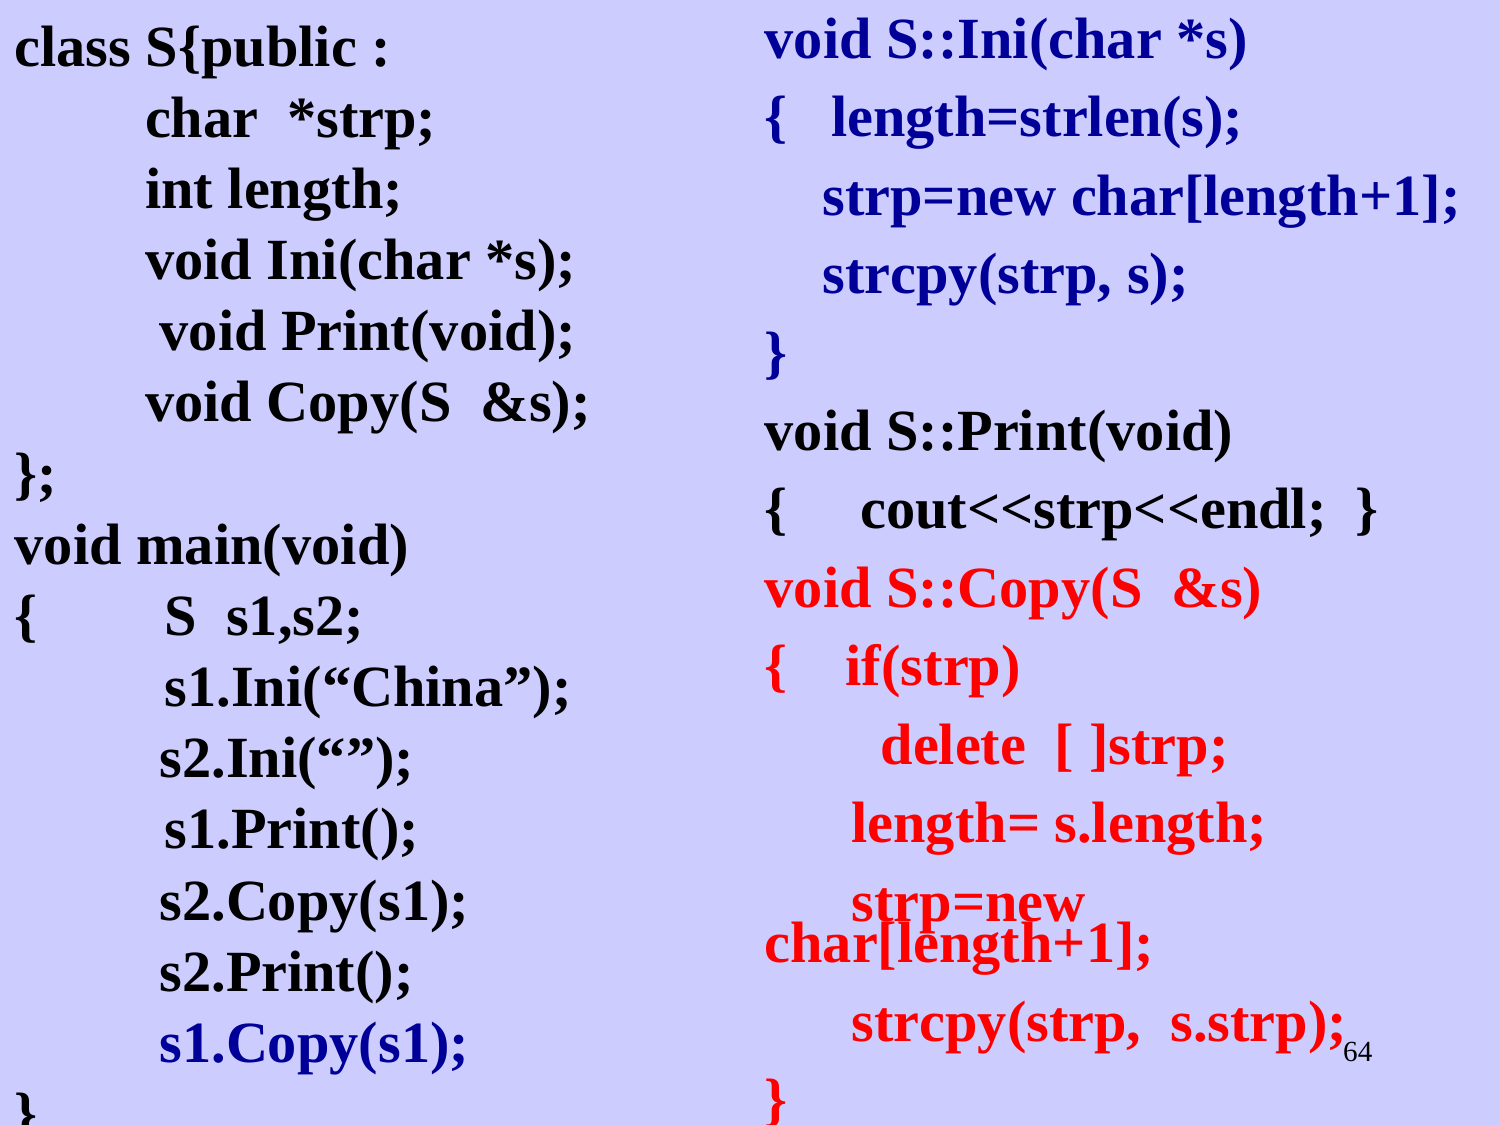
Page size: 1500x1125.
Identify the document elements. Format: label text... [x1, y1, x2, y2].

text_box void S::Ini(char *s) { length=strlen(s); strp=new char[length+1]; strcpy(strp, s); } void S::Print(void) { cout<<strp<<endl; } void S::Copy(S &s) { if(strp) delete [ ]strp; length= s.length; strp=new char[length+1]; strcpy(strp, s.strp); } [750, 17, 1500, 1125]
text_box class S{public : char *strp; int length; void Ini(char *s); void Print(void); void Copy(S &s); }; void main(void) { S s1,s2; s1.Ini(“China”); s2.Ini(“”); s1.Print(); s2.Copy(s1); s2.Print(); s1.Copy(s1); } [0, 24, 713, 1125]
